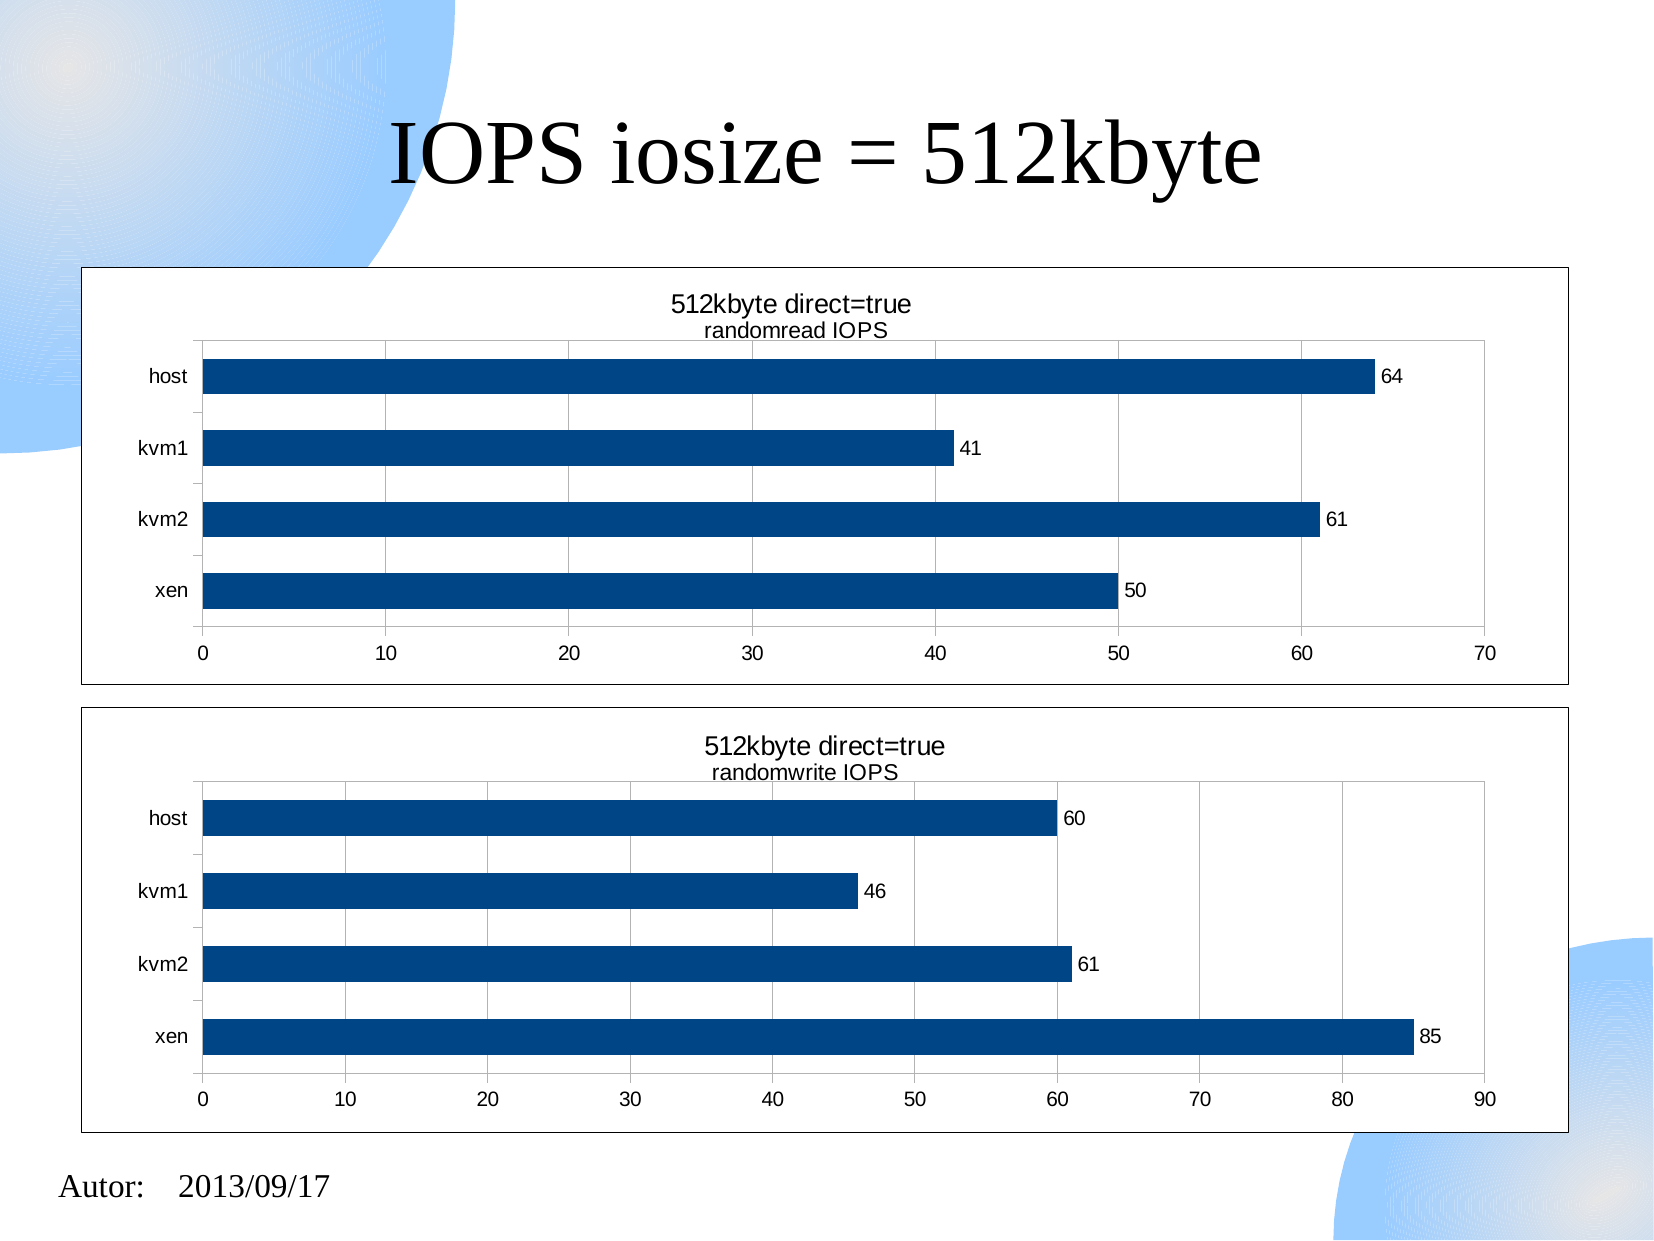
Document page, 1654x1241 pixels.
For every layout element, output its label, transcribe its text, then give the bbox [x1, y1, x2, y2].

title IOPS iosize = 512kbyte [82, 49, 1571, 257]
chart [80, 267, 1569, 686]
chart [80, 706, 1569, 1133]
